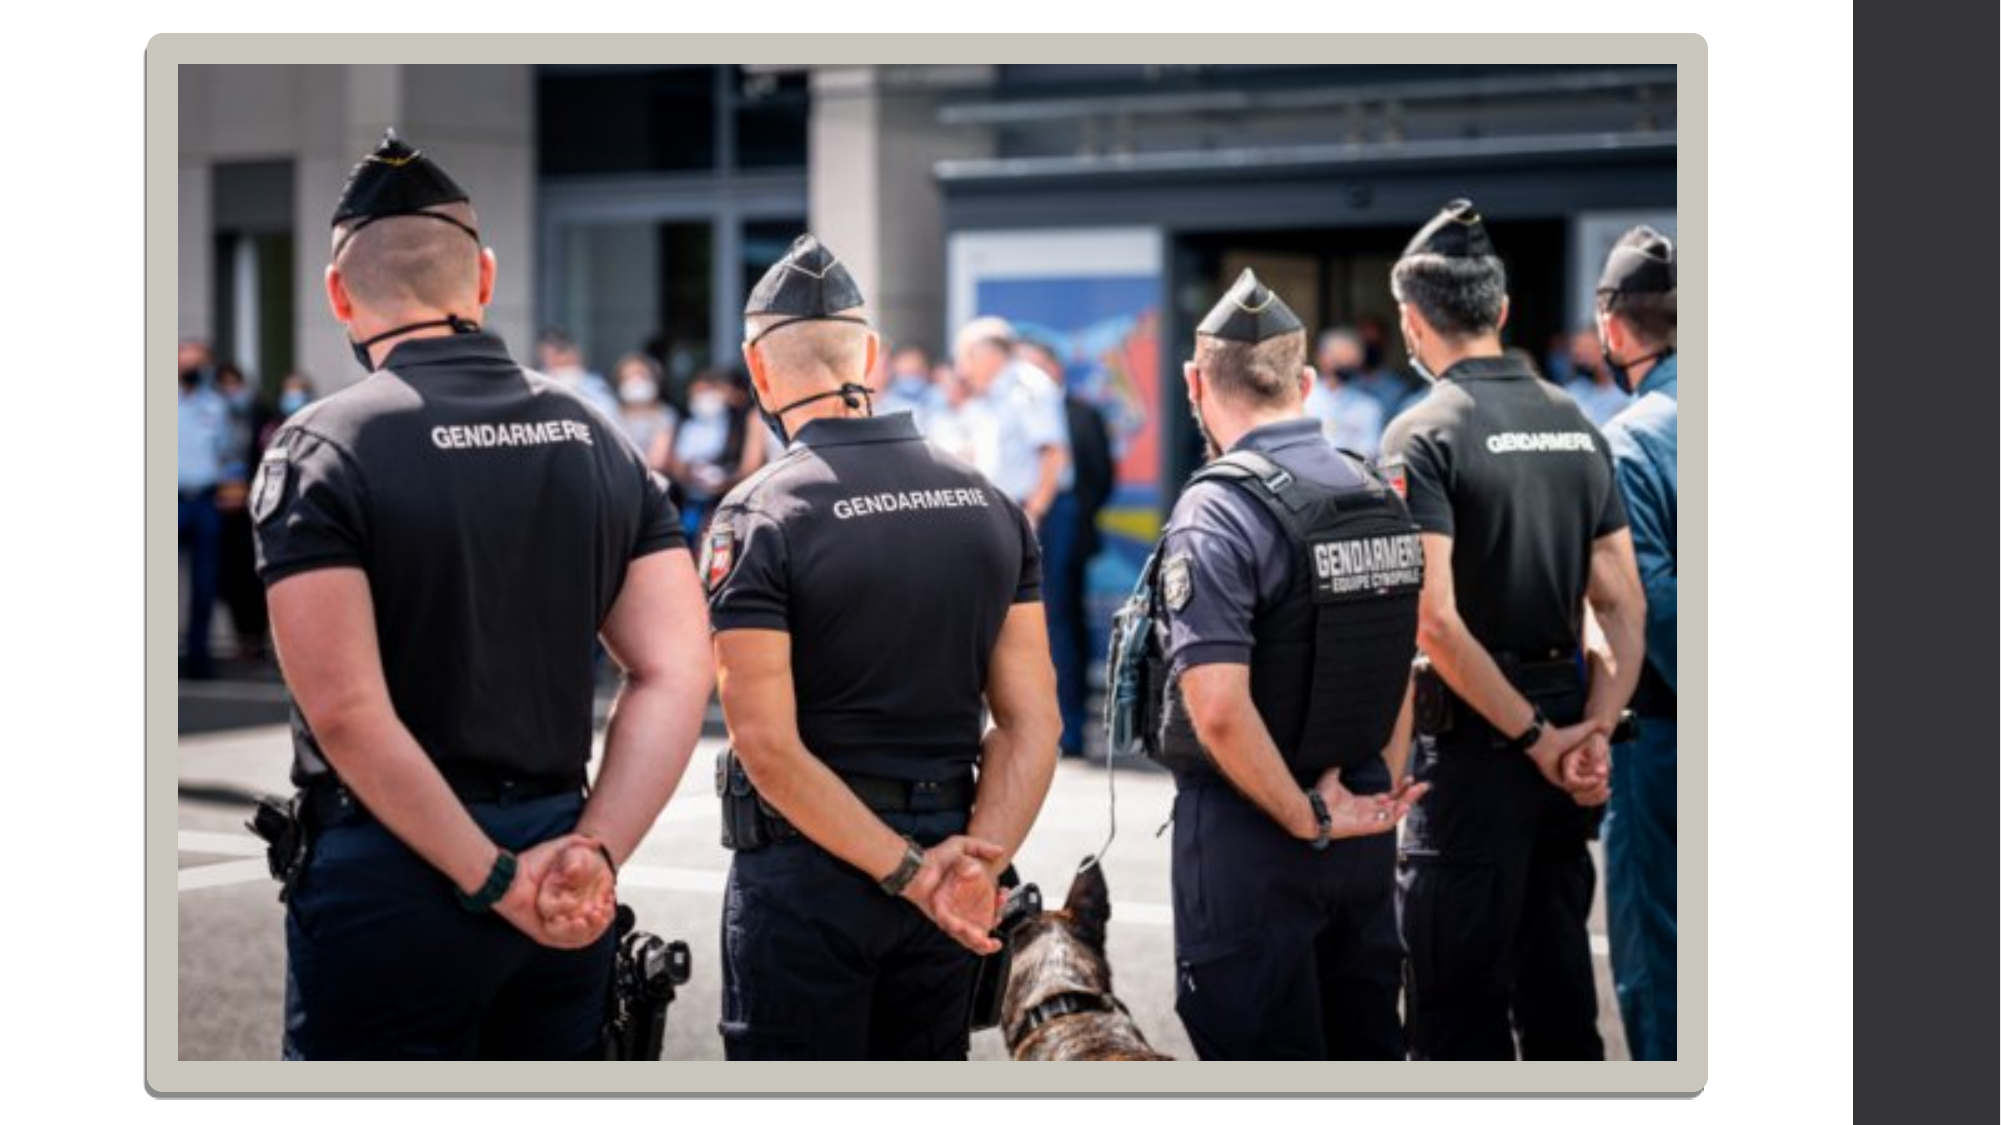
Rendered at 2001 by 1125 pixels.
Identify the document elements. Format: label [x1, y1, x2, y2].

picture [178, 64, 1677, 1061]
